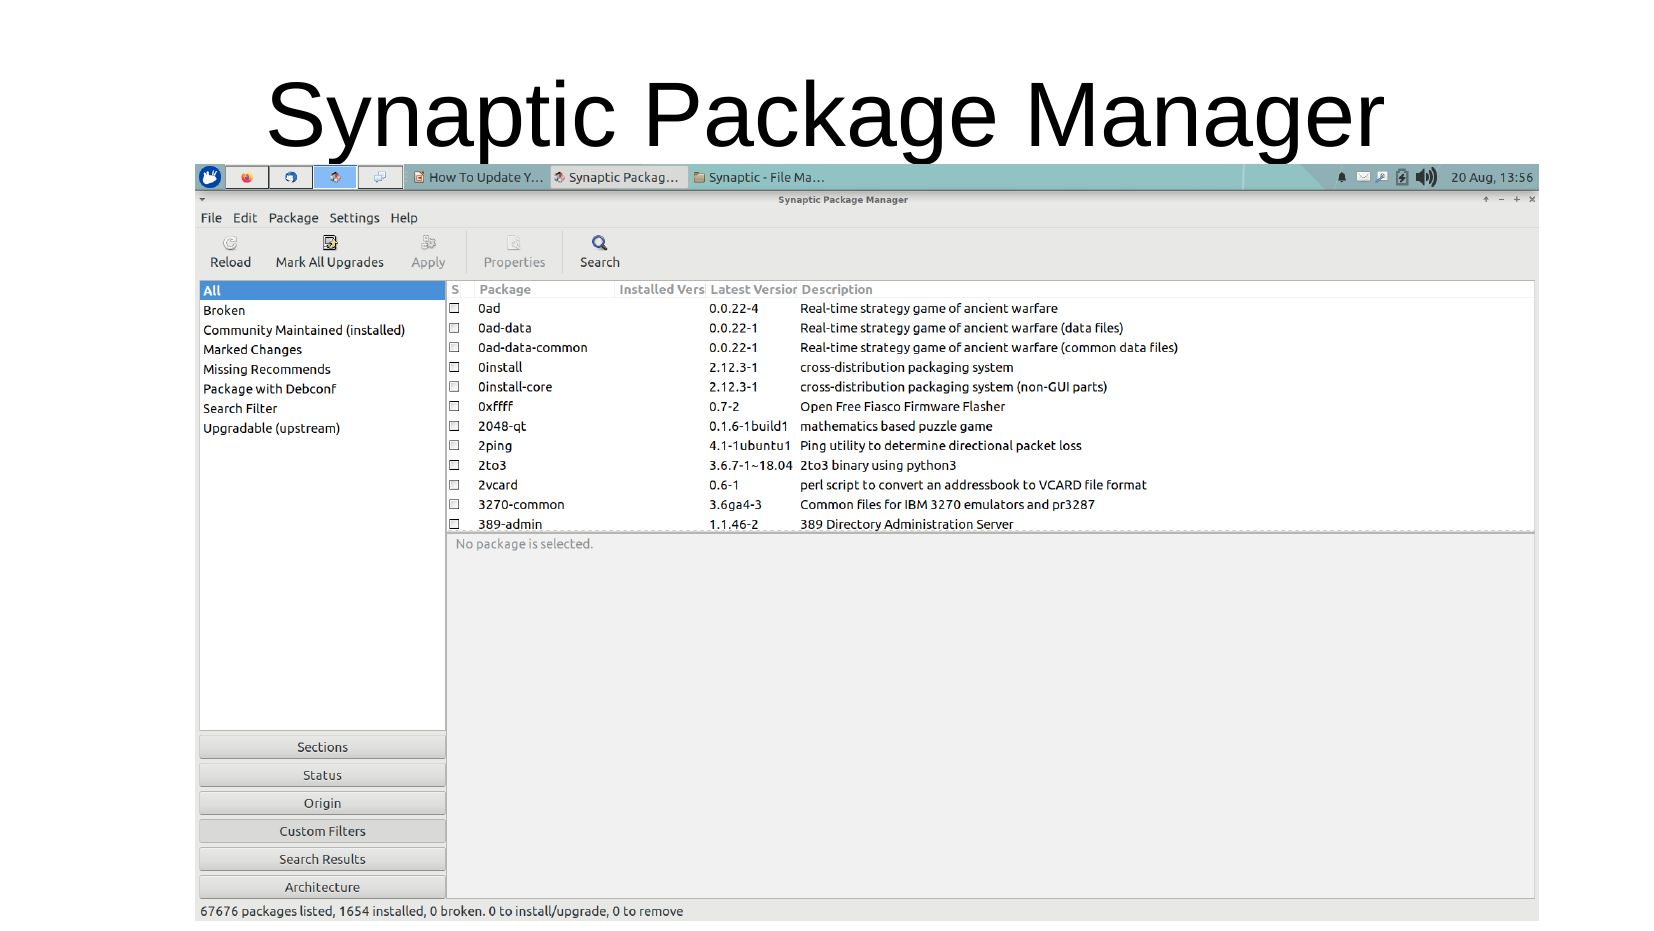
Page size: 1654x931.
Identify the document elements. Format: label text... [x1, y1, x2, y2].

title Synaptic Package Manager [82, 37, 1571, 193]
picture [195, 164, 1539, 921]
